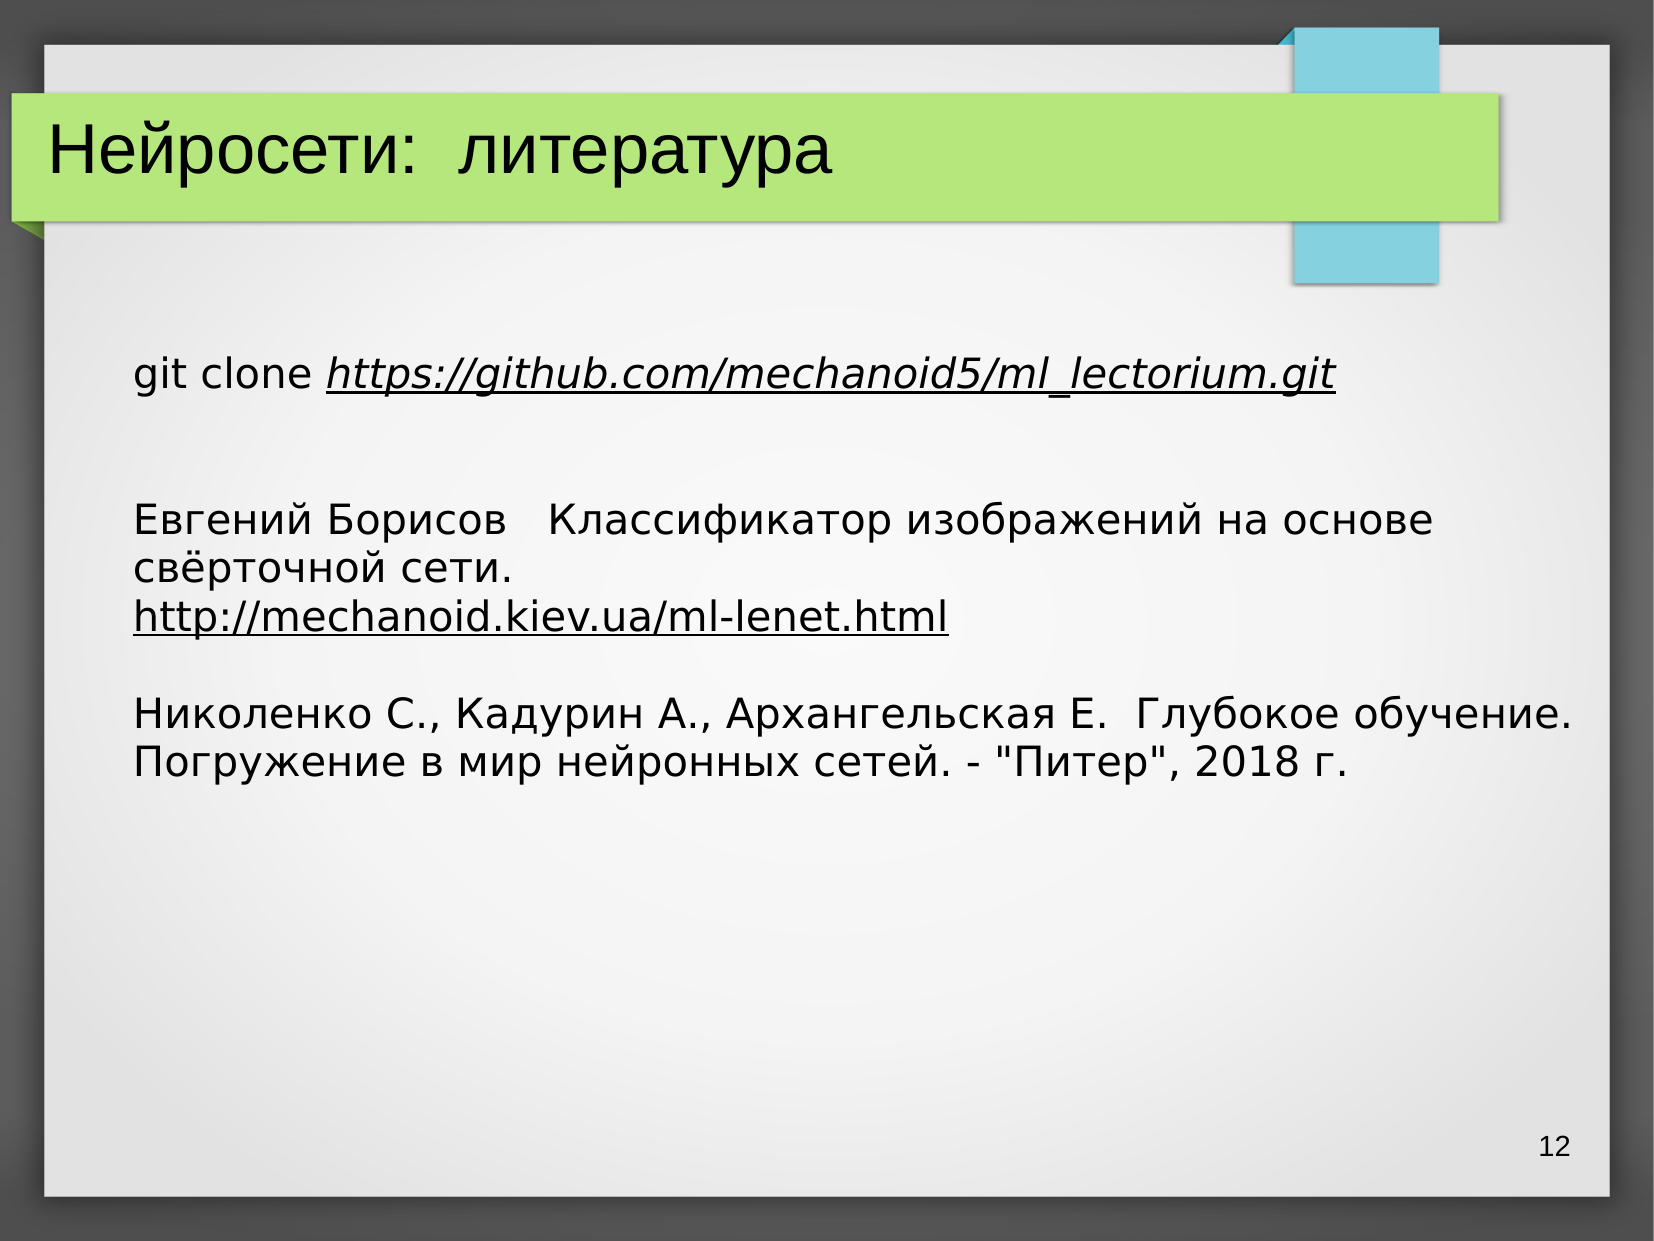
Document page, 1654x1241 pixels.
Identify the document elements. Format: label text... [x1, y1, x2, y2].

text_box git clone https://github.com/mechanoid5/ml_lectorium.git Евгений Борисов Классификатор изображений на основе свёрточной сети. http://mechanoid.kiev.ua/ml-lenet.html Николенко С., Кадурин А., Архангельская Е. Глубокое обучение. Погружение в мир нейронных сетей. - "Питер", 2018 г. [118, 342, 1595, 1080]
picture [0, 0, 1654, 1241]
title Нейросети: литература [47, 96, 1536, 201]
